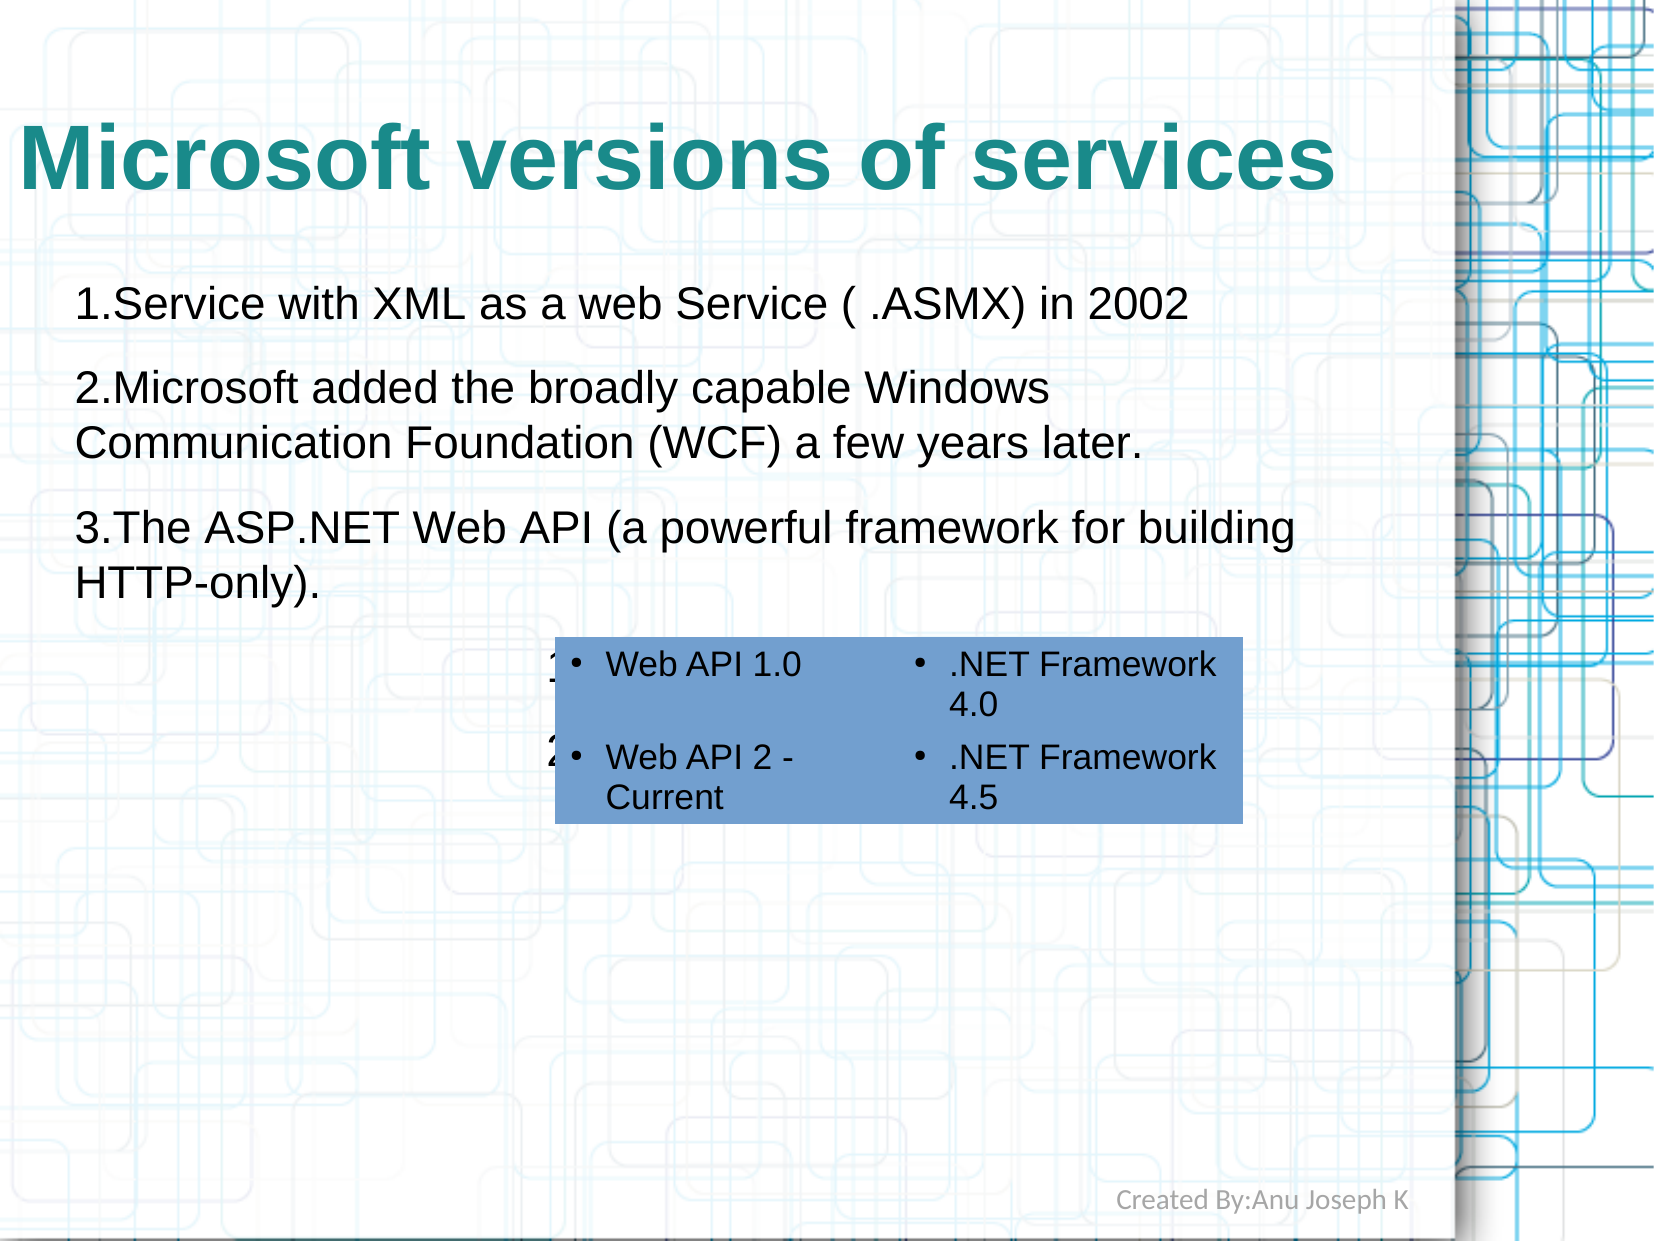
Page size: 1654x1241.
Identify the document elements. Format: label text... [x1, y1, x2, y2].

title Microsoft versions of services [0, 49, 1359, 257]
table_header .NET Framework 4.0 [899, 637, 1243, 730]
list 1.Service with XML as a web Service ( .ASMX) in 2002 2.Microsoft added the broadly capable Windows Communication Foundation (WCF) a few years later. 3.The ASP.NET Web API (a powerful framework for building HTTP-only). 1. 2. [74, 273, 1359, 973]
table_header Web API 2 - Current [555, 730, 899, 824]
table_header Web API 1.0 [555, 637, 899, 730]
table_header .NET Framework 4.5 [899, 730, 1243, 824]
